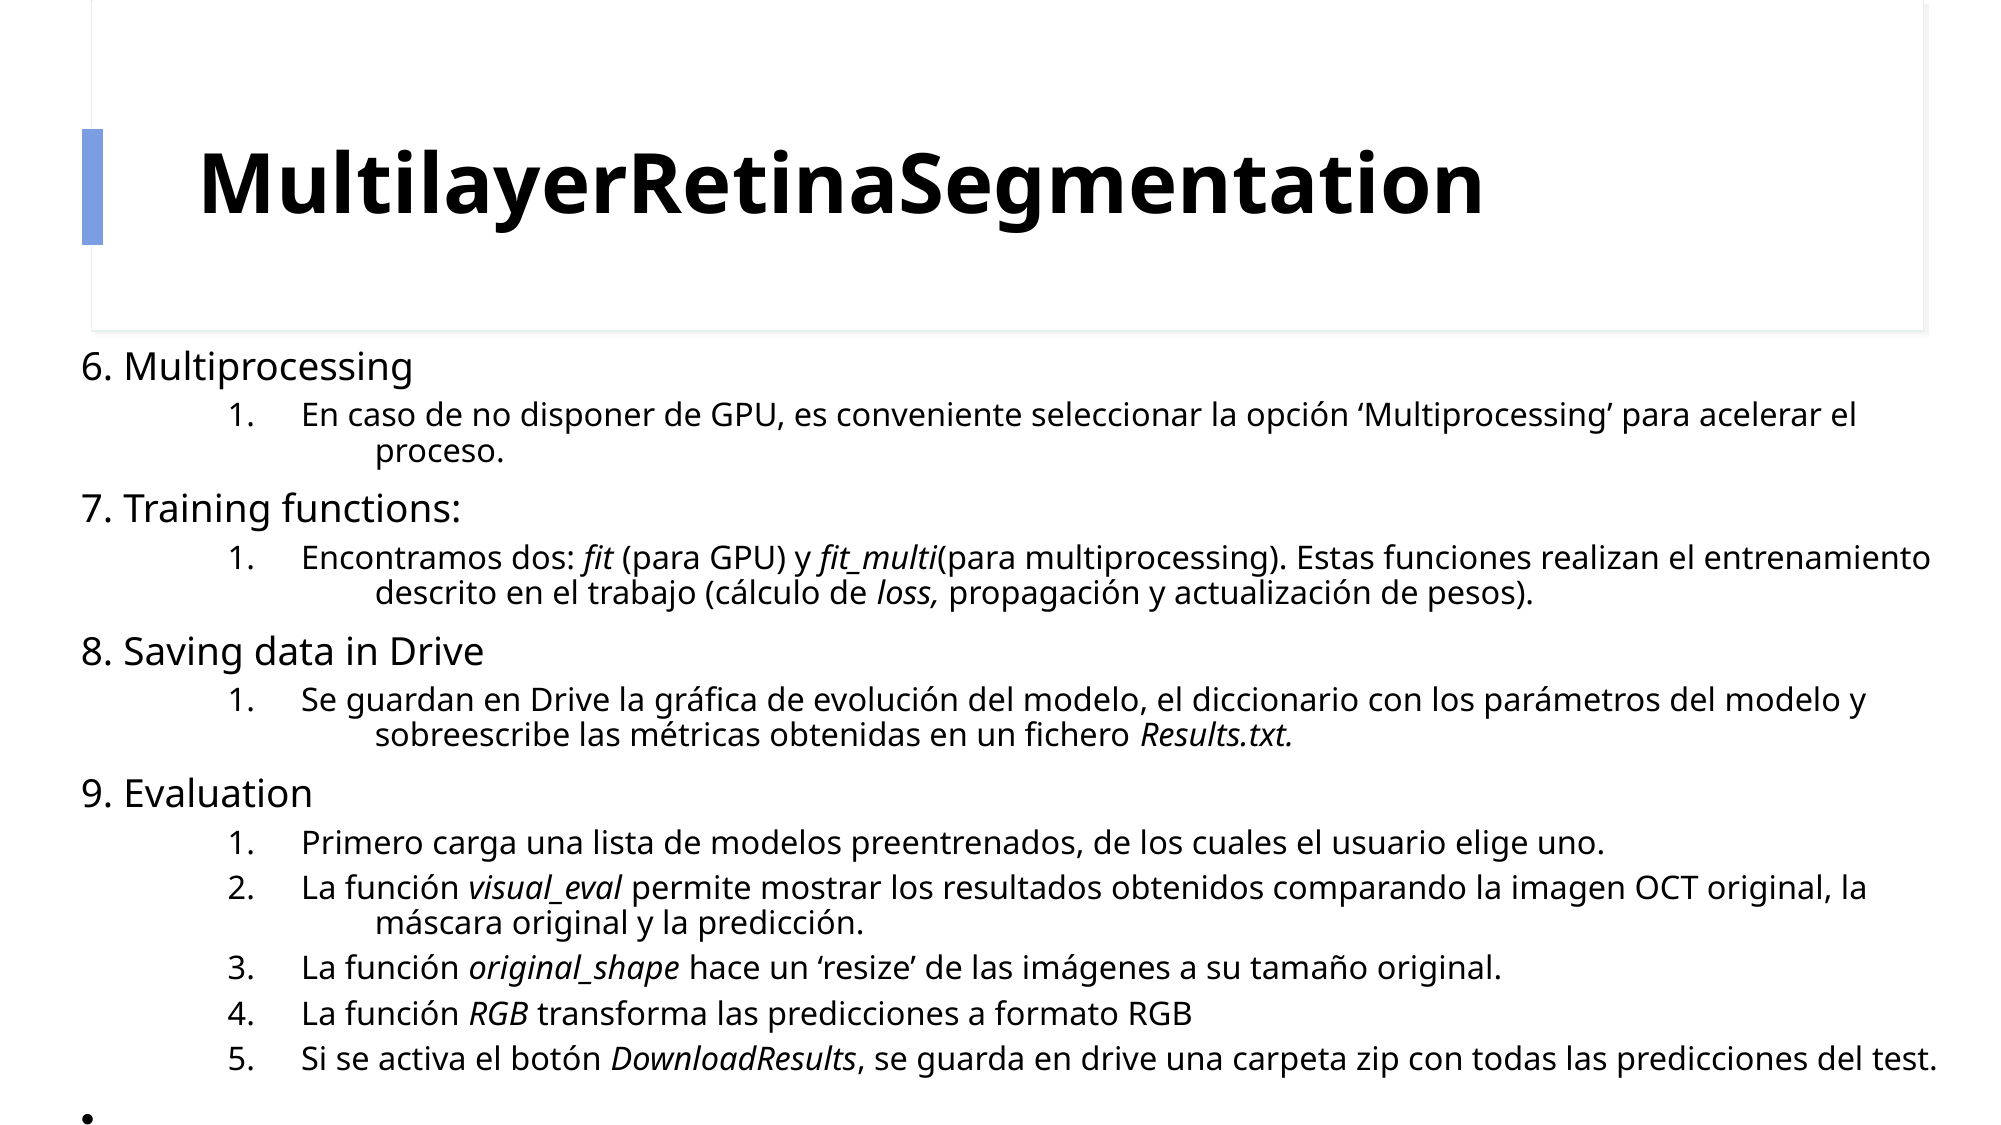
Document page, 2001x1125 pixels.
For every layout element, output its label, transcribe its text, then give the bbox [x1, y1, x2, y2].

title MultilayerRetinaSegmentation [183, 90, 1852, 284]
list 6. Multiprocessing En caso de no disponer de GPU, es conveniente seleccionar la opción ‘Multiprocessing’ para acelerar el proceso. 7. Training functions: Encontramos dos: fit (para GPU) y fit_multi(para multiprocessing). Estas funciones realizan el entrenamiento descrito en el trabajo (cálculo de loss, propagación y actualización de pesos). 8. Saving data in Drive Se guardan en Drive la gráfica de evolución del modelo, el diccionario con los parámetros del modelo y sobreescribe las métricas obtenidas en un fichero Results.txt. 9. Evaluation Primero carga una lista de modelos preentrenados, de los cuales el usuario elige uno. La función visual_eval permite mostrar los resultados obtenidos comparando la imagen OCT original, la máscara original y la predicción. La función original_shape hace un ‘resize’ de las imágenes a su tamaño original. La función RGB transforma las predicciones a formato RGB Si se activa el botón DownloadResults, se guarda en drive una carpeta zip con todas las predicciones del test. [65, 339, 1958, 1106]
